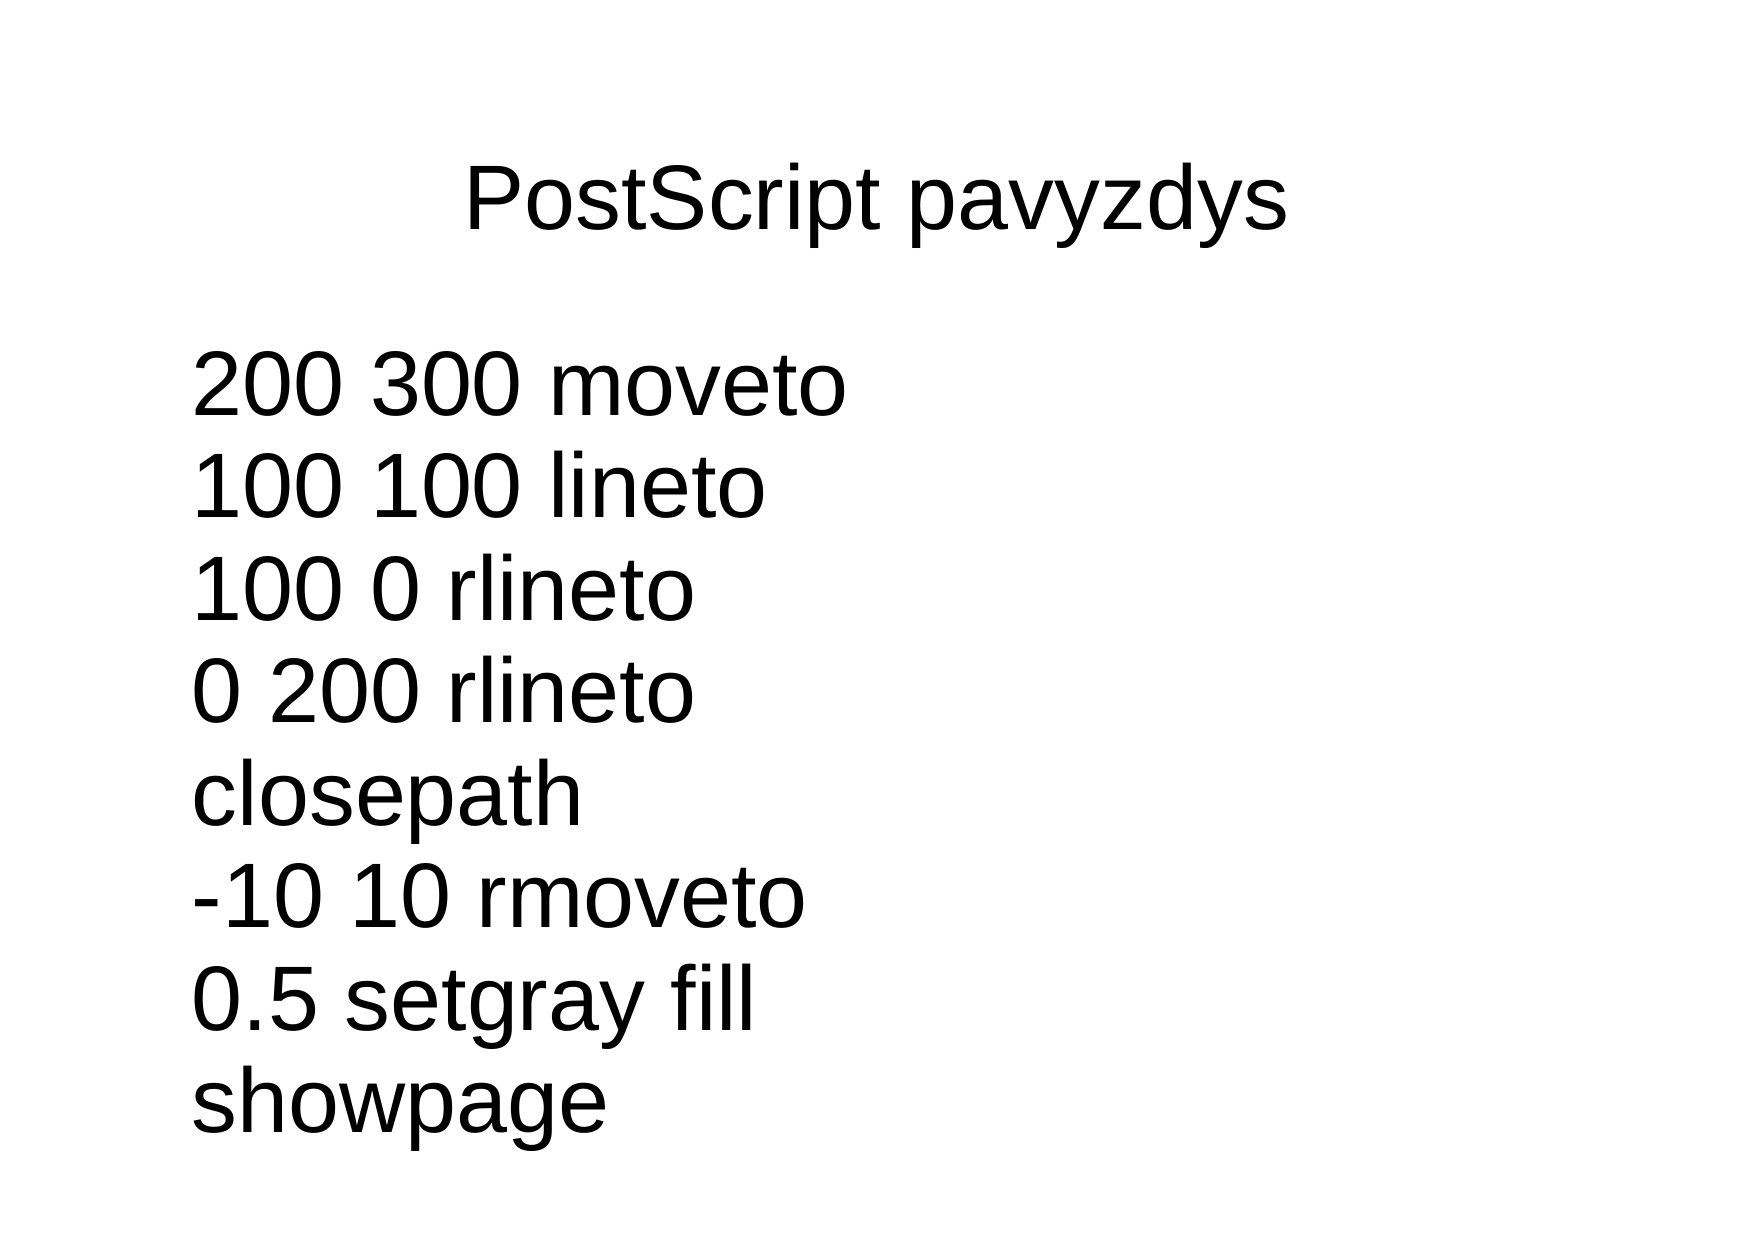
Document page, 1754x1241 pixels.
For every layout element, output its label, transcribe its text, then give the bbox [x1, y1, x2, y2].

title PostScript pavyzdys [140, 111, 1614, 284]
text_box 200 300 moveto 100 100 lineto 100 0 rlineto 0 200 rlineto closepath -10 10 rmoveto 0.5 setgray fill showpage [177, 324, 1182, 1160]
